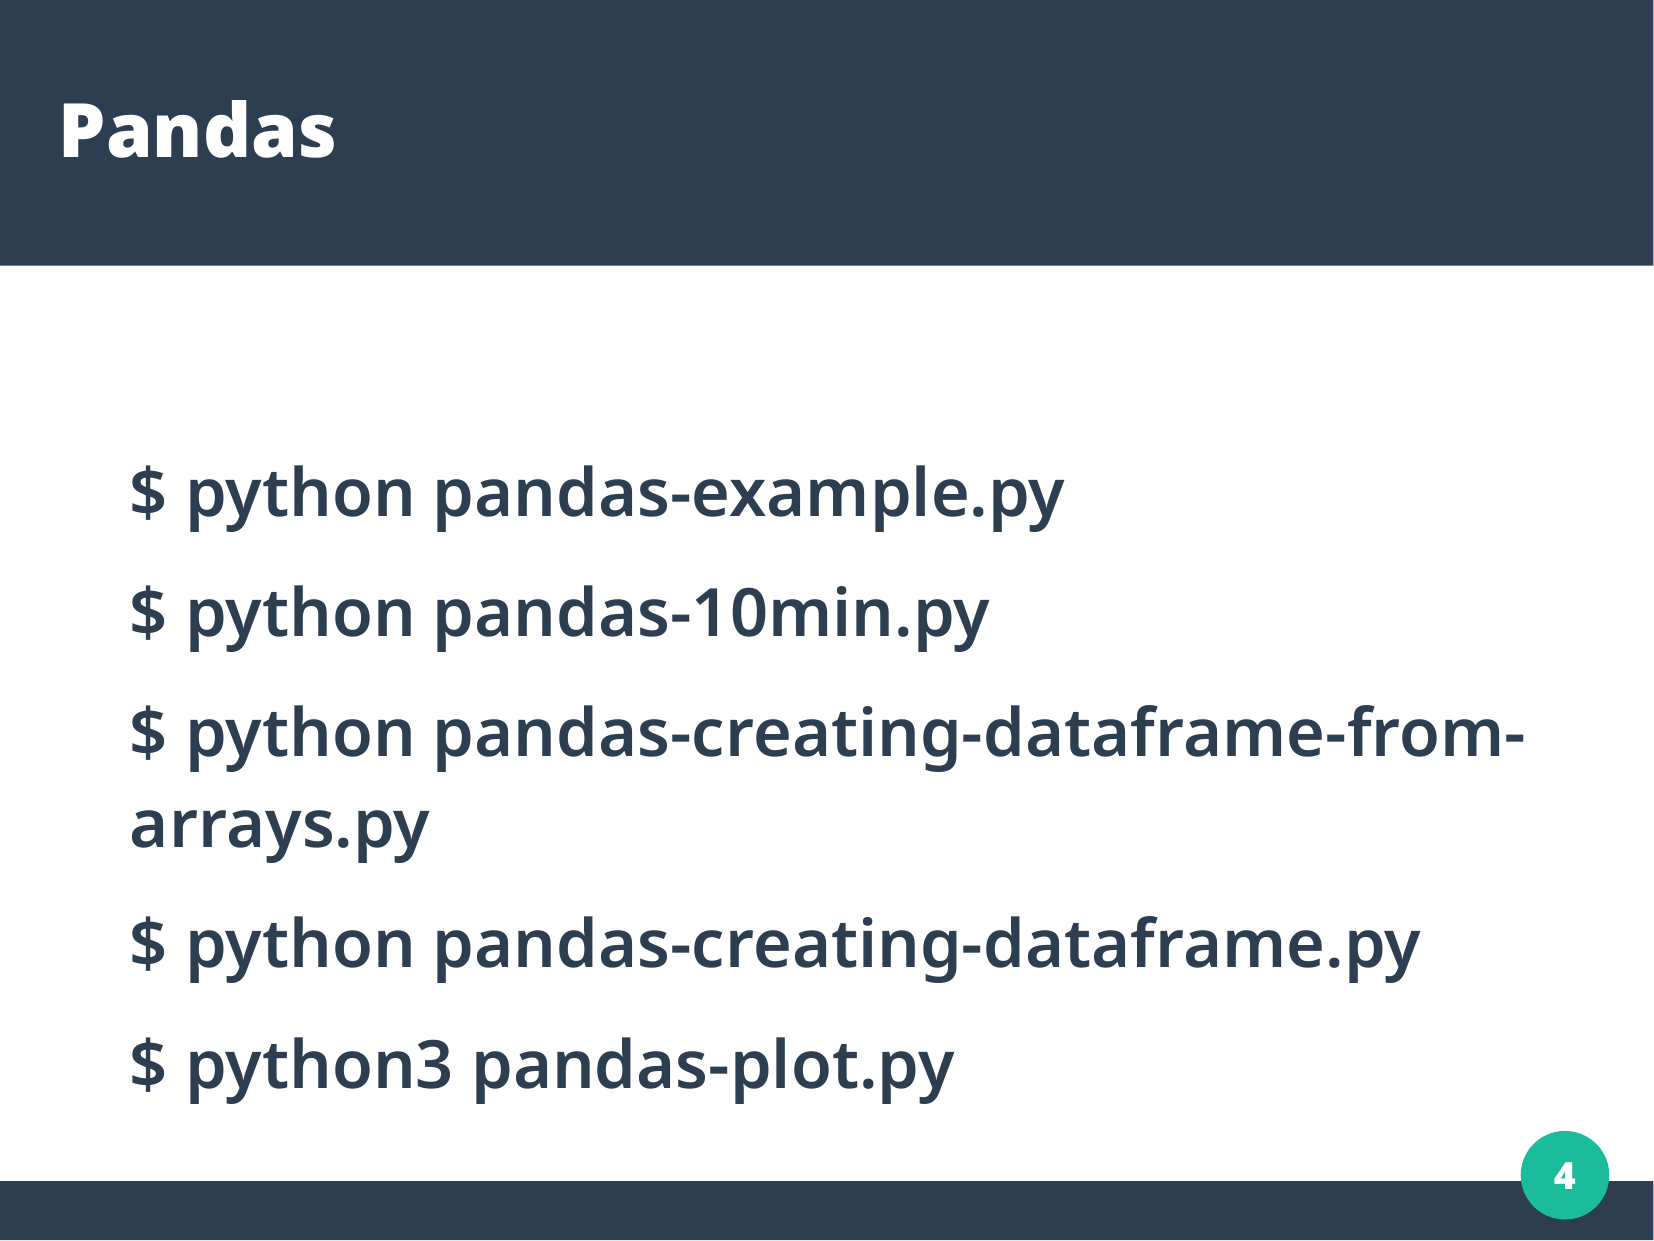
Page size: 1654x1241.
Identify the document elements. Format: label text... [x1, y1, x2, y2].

list $ python pandas-example.py $ python pandas-10min.py $ python pandas-creating-dataframe-from-arrays.py $ python pandas-creating-dataframe.py $ python3 pandas-plot.py [59, 324, 1595, 1152]
title Pandas [59, 49, 1595, 207]
